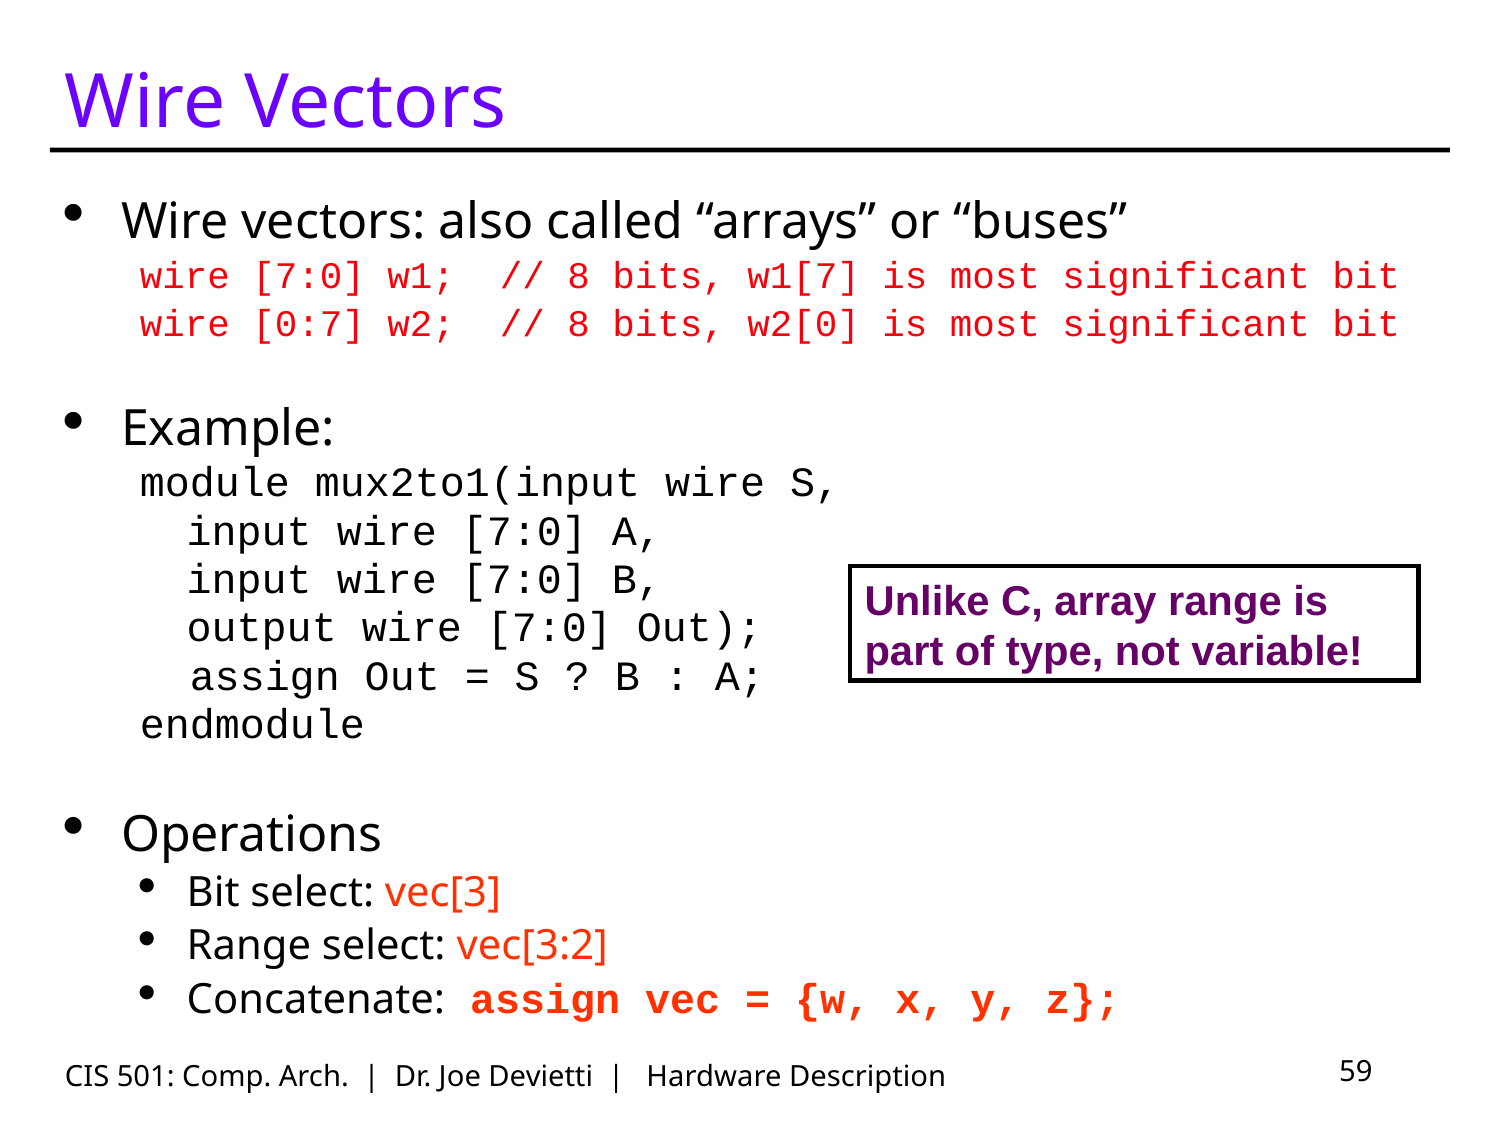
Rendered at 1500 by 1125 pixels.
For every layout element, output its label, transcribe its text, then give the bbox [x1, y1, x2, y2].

text_box Wire vectors: also called “arrays” or “buses” wire [7:0] w1; // 8 bits, w1[7] is most significant bit wire [0:7] w2; // 8 bits, w2[0] is most significant bit Example: module mux2to1(input wire S, input wire [7:0] A, input wire [7:0] B, output wire [7:0] Out); assign Out = S ? B : A; endmodule Operations Bit select: vec[3] Range select: vec[3:2] Concatenate: assign vec = {w, x, y, z}; [49, 187, 1450, 1025]
text_box CIS 501: Comp. Arch. | Dr. Joe Devietti | Hardware Description [49, 1049, 988, 1100]
text_box Wire Vectors [49, 37, 1375, 150]
text_box <number> [1074, 1049, 1388, 1100]
text_box Unlike C, array range is part of type, not variable! [849, 565, 1419, 681]
